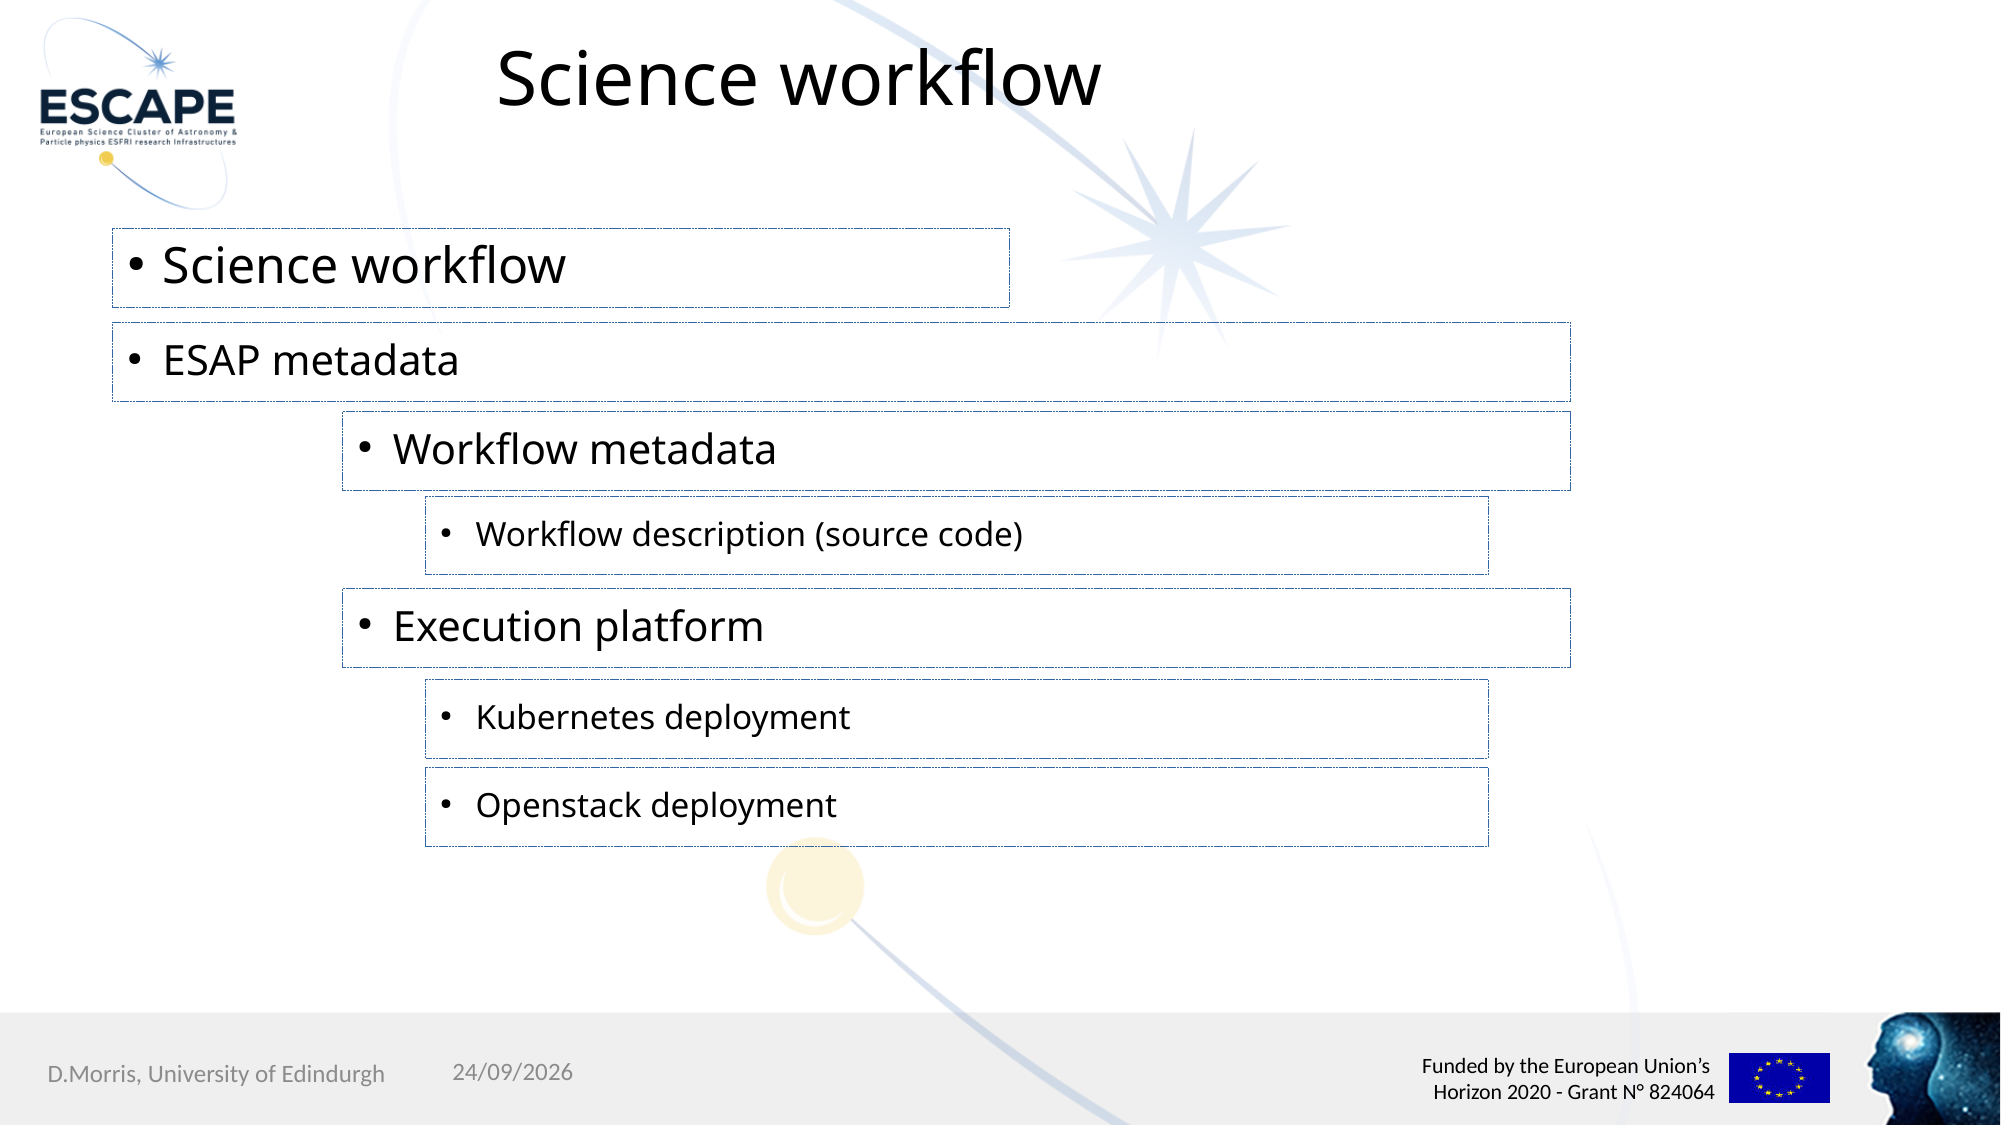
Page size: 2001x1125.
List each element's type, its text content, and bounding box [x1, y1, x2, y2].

title Execution platform [342, 588, 1571, 668]
title Workflow description (source code) [425, 496, 1489, 575]
title Kubernetes deployment [425, 679, 1489, 759]
title Science workflow [481, 11, 1519, 150]
title ESAP metadata [112, 322, 1571, 402]
slide_number 14/02/2022 [437, 1043, 662, 1099]
title Science workflow [112, 228, 1010, 308]
footer D.Morris, University of Edindurgh [32, 1042, 414, 1103]
picture [0, 0, 2001, 1125]
title Openstack deployment [425, 767, 1489, 847]
title Workflow metadata [342, 411, 1571, 491]
